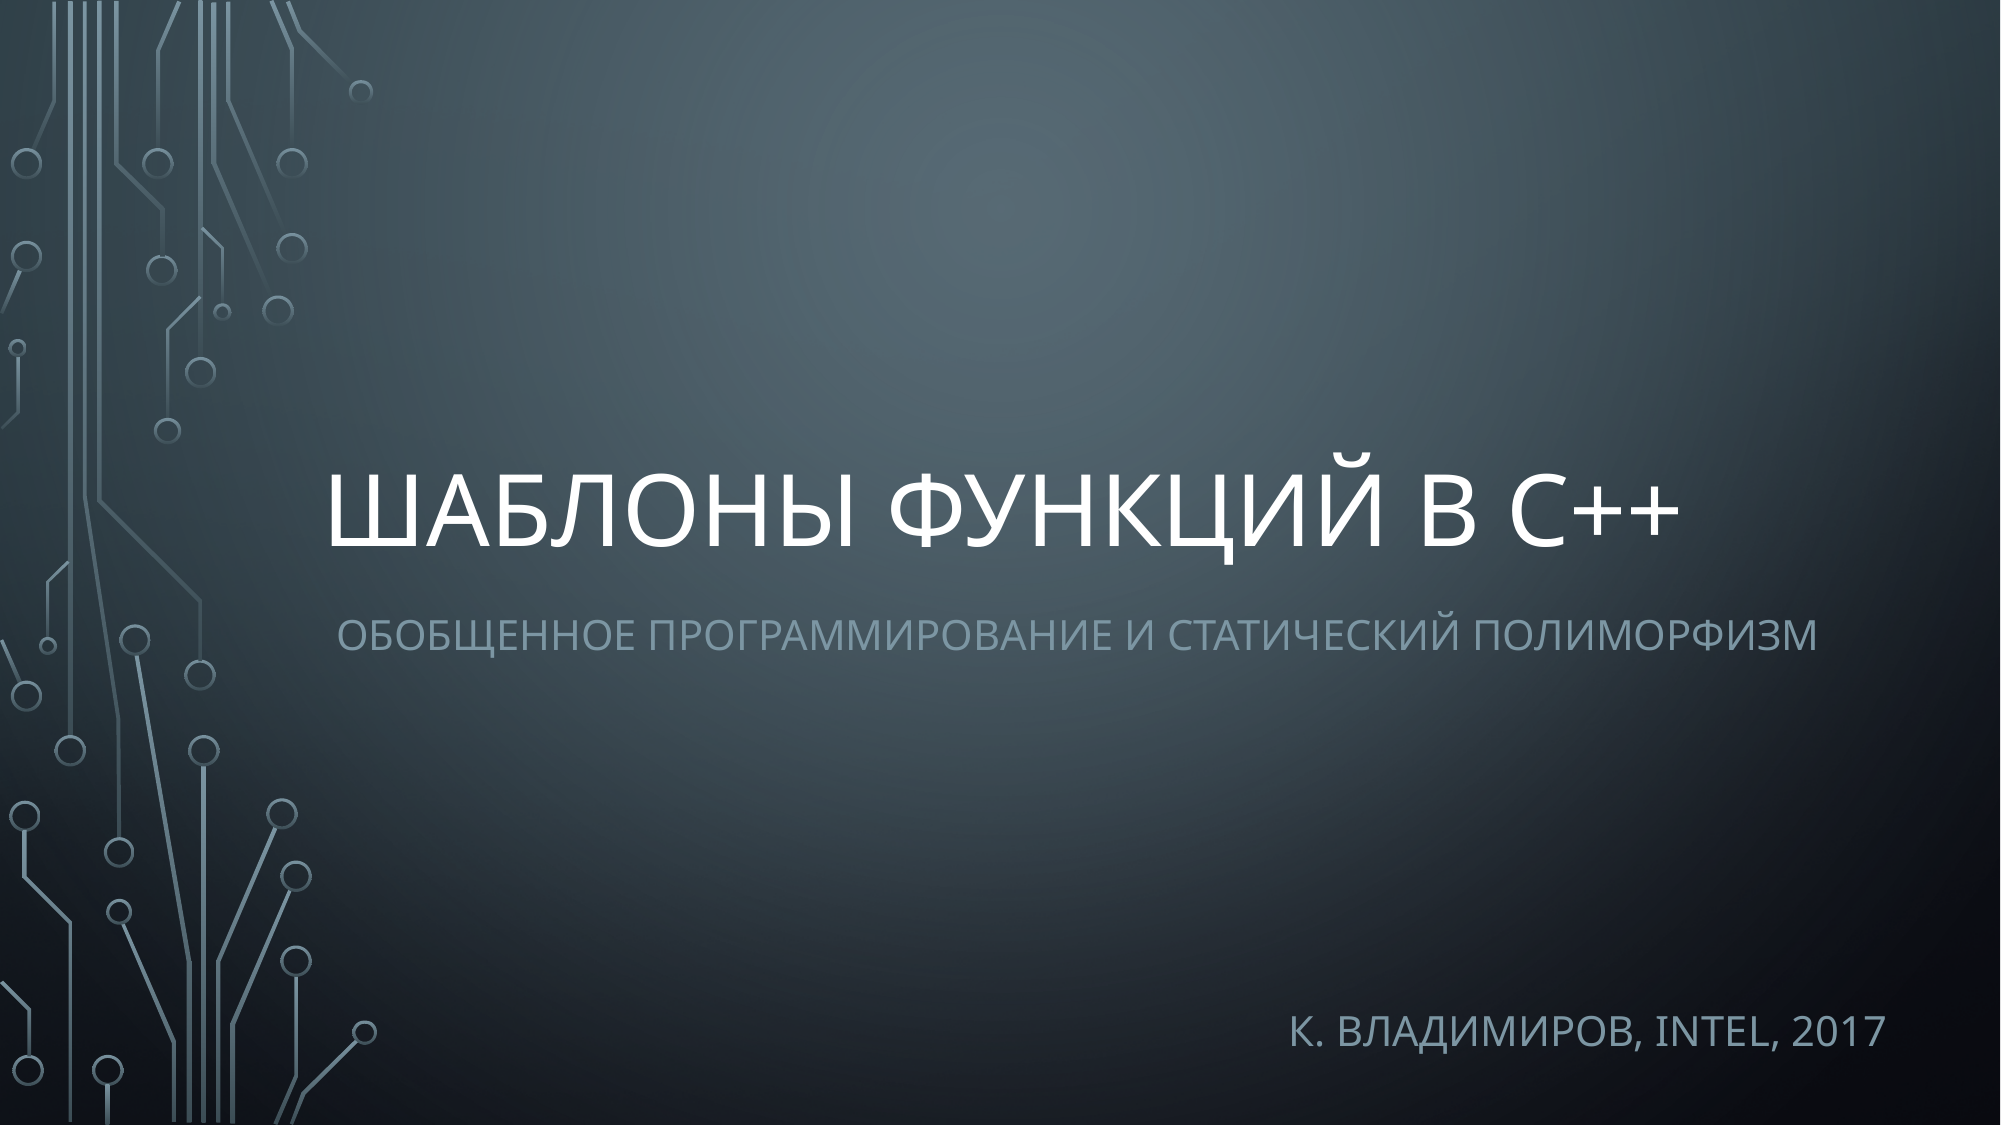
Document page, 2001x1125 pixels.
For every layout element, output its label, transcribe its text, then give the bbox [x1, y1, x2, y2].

title Шаблоны функций В С++ [307, 184, 1752, 576]
subtitle Обобщенное программирование и статический полиморфизм [321, 590, 1867, 740]
text_box К. Владимиров, Intel, 2017 [1273, 986, 1966, 1063]
